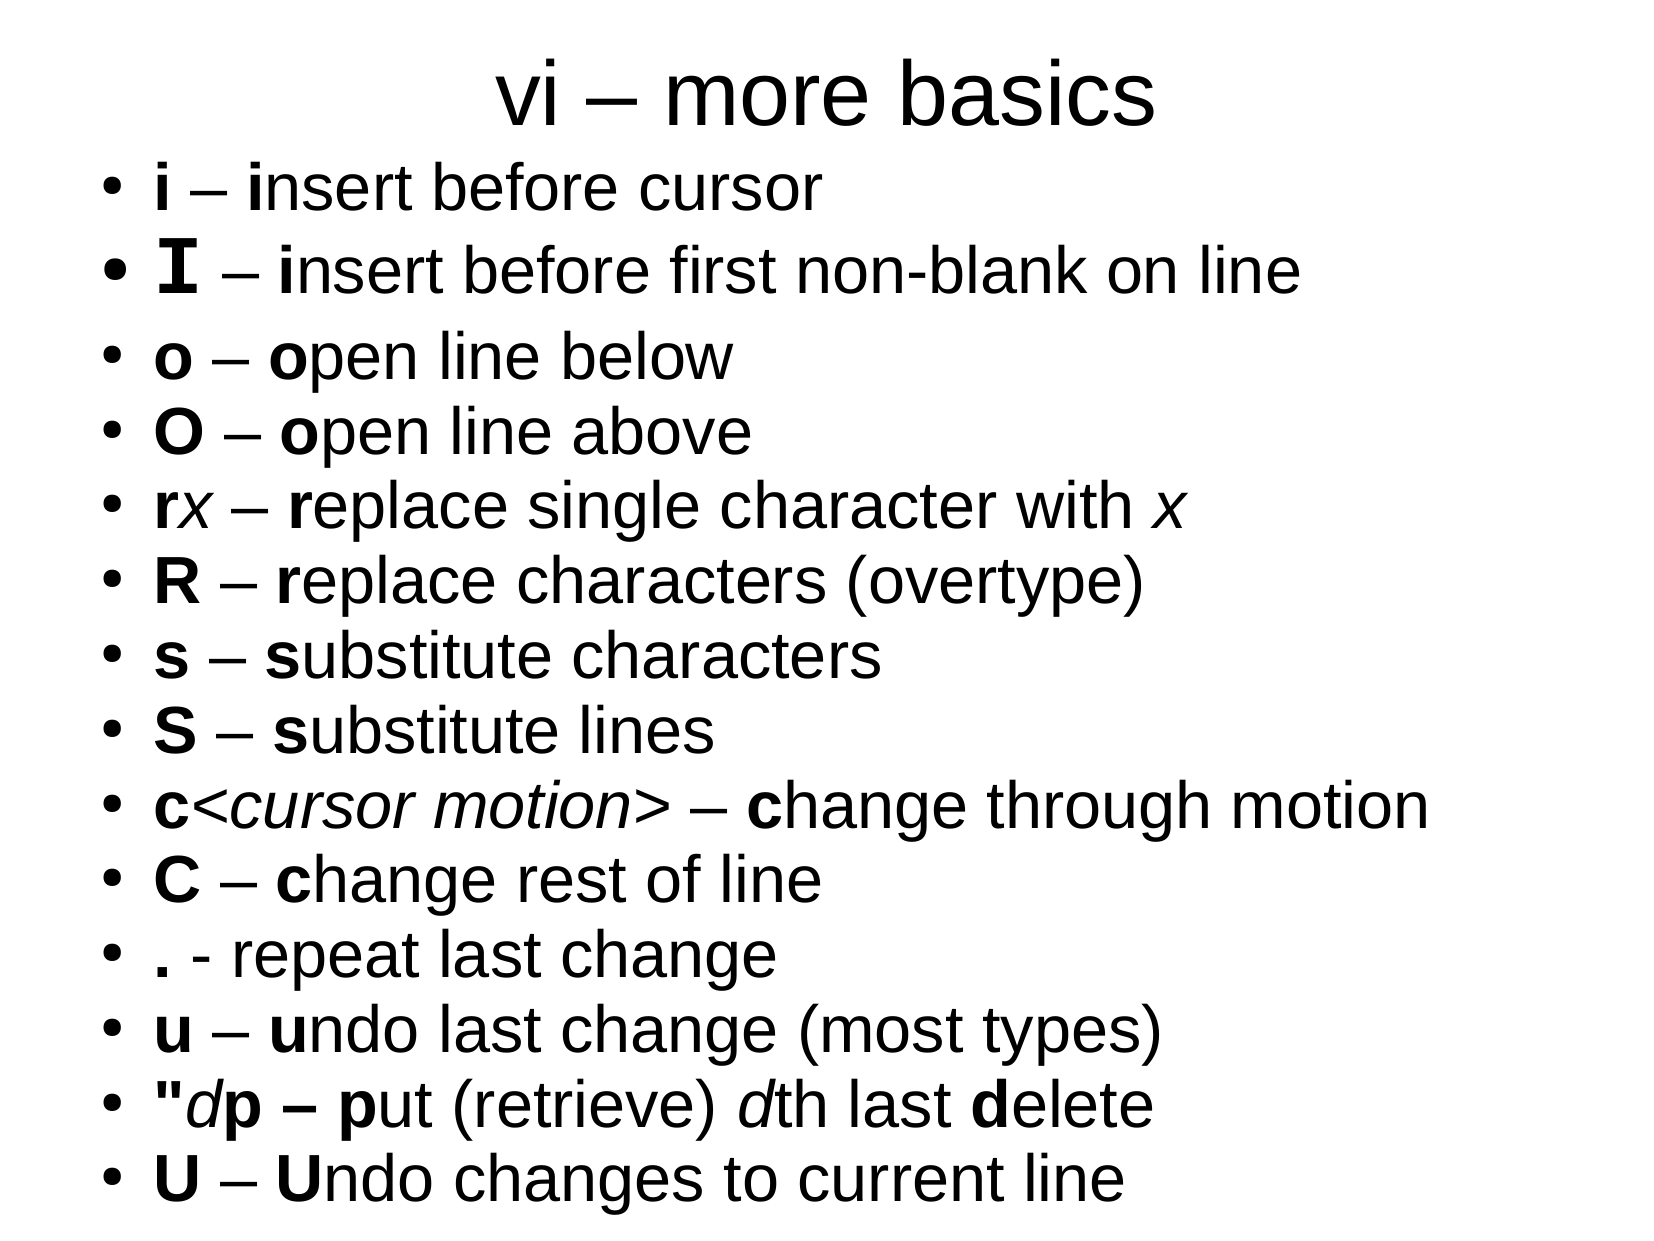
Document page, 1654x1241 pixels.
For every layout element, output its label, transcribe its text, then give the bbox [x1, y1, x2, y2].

list i – insert before cursor I – insert before first non-blank on line o – open line below O – open line above rx – replace single character with x R – replace characters (overtype) s – substitute characters S – substitute lines c<cursor motion> – change through motion C – change rest of line . - repeat last change u – undo last change (most types) "dp – put (retrieve) dth last delete U – Undo changes to current line [82, 150, 1571, 1217]
title vi – more basics [82, 0, 1571, 150]
